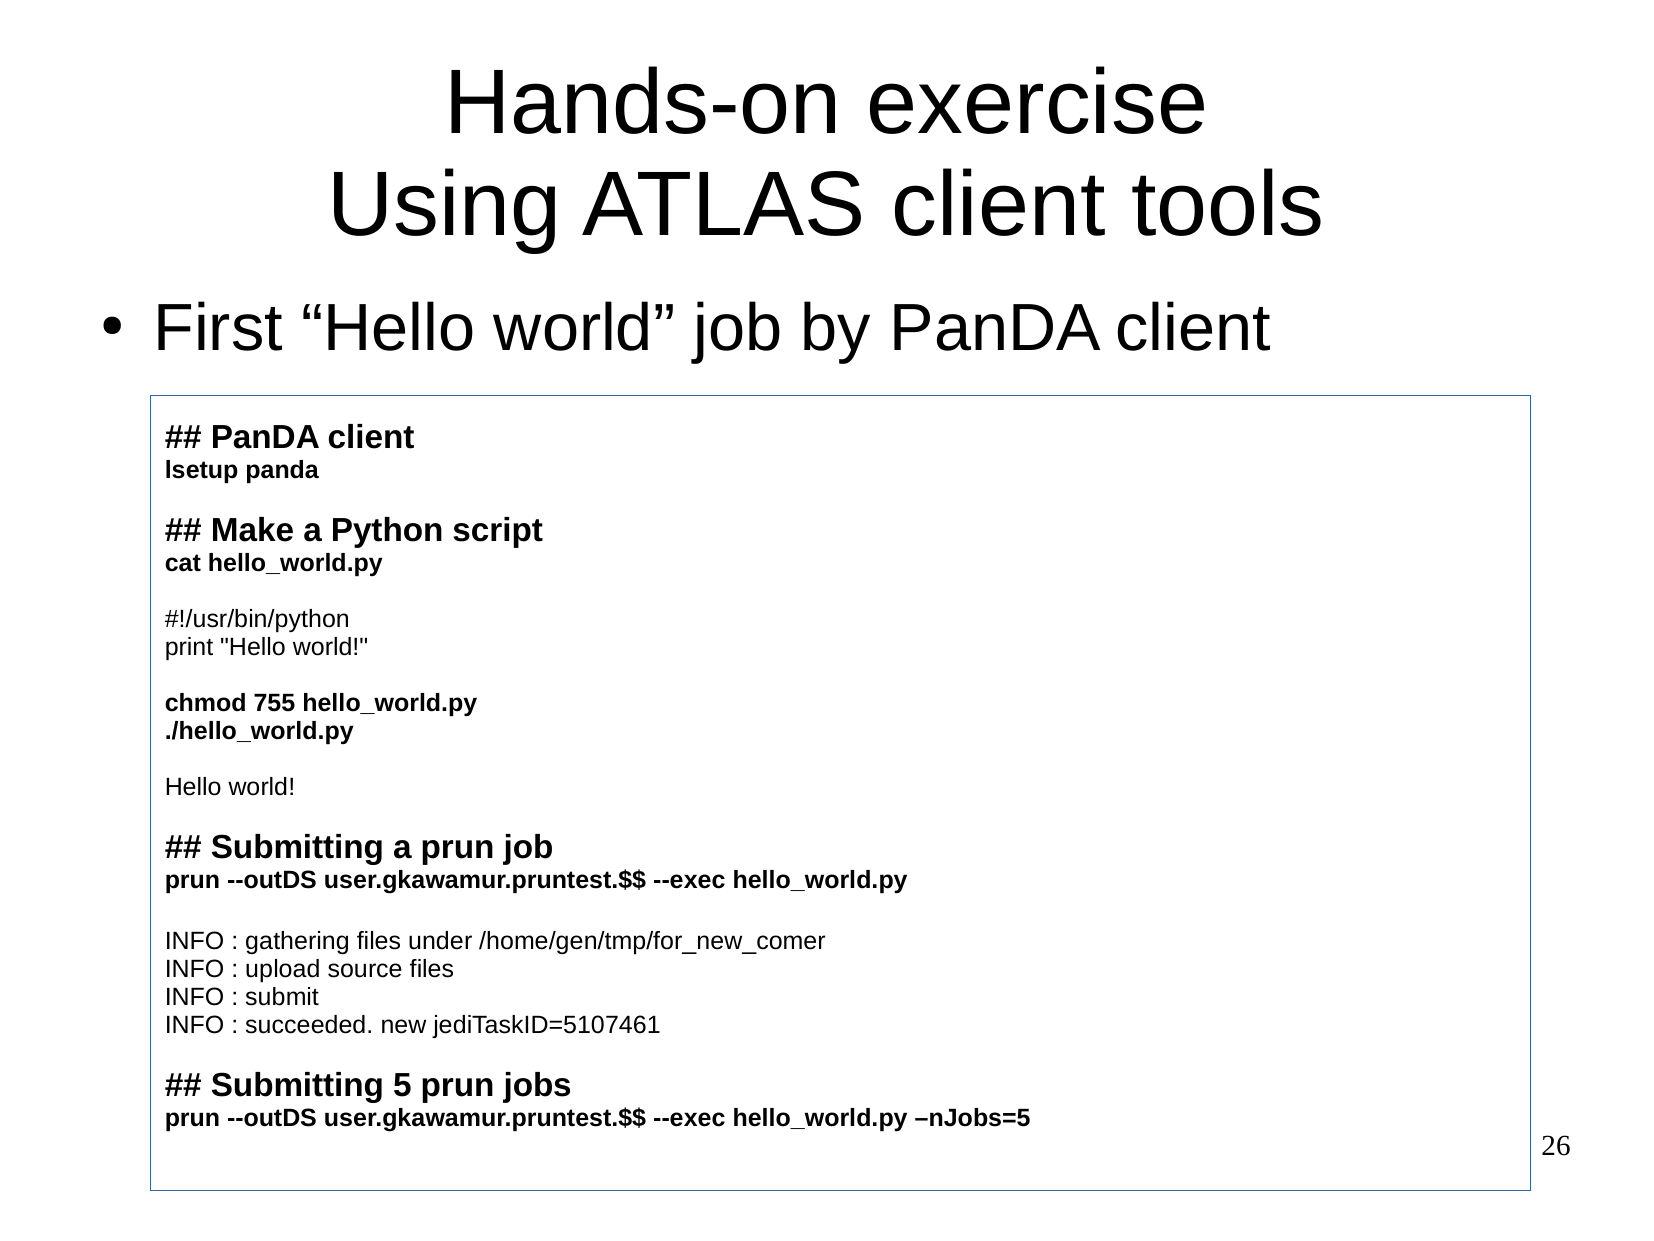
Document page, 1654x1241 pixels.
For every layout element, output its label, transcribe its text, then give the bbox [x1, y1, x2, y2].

text_box ## PanDA client lsetup panda ## Make a Python script cat hello_world.py #!/usr/bin/python print "Hello world!" chmod 755 hello_world.py ./hello_world.py Hello world! ## Submitting a prun job prun --outDS user.gkawamur.pruntest.$$ --exec hello_world.py INFO : gathering files under /home/gen/tmp/for_new_comer INFO : upload source files INFO : submit INFO : succeeded. new jediTaskID=5107461 ## Submitting 5 prun jobs prun --outDS user.gkawamur.pruntest.$$ --exec hello_world.py –nJobs=5 [150, 395, 1531, 1191]
title Hands-on exercise Using ATLAS client tools [82, 49, 1571, 257]
list First “Hello world” job by PanDA client [82, 290, 1571, 1010]
